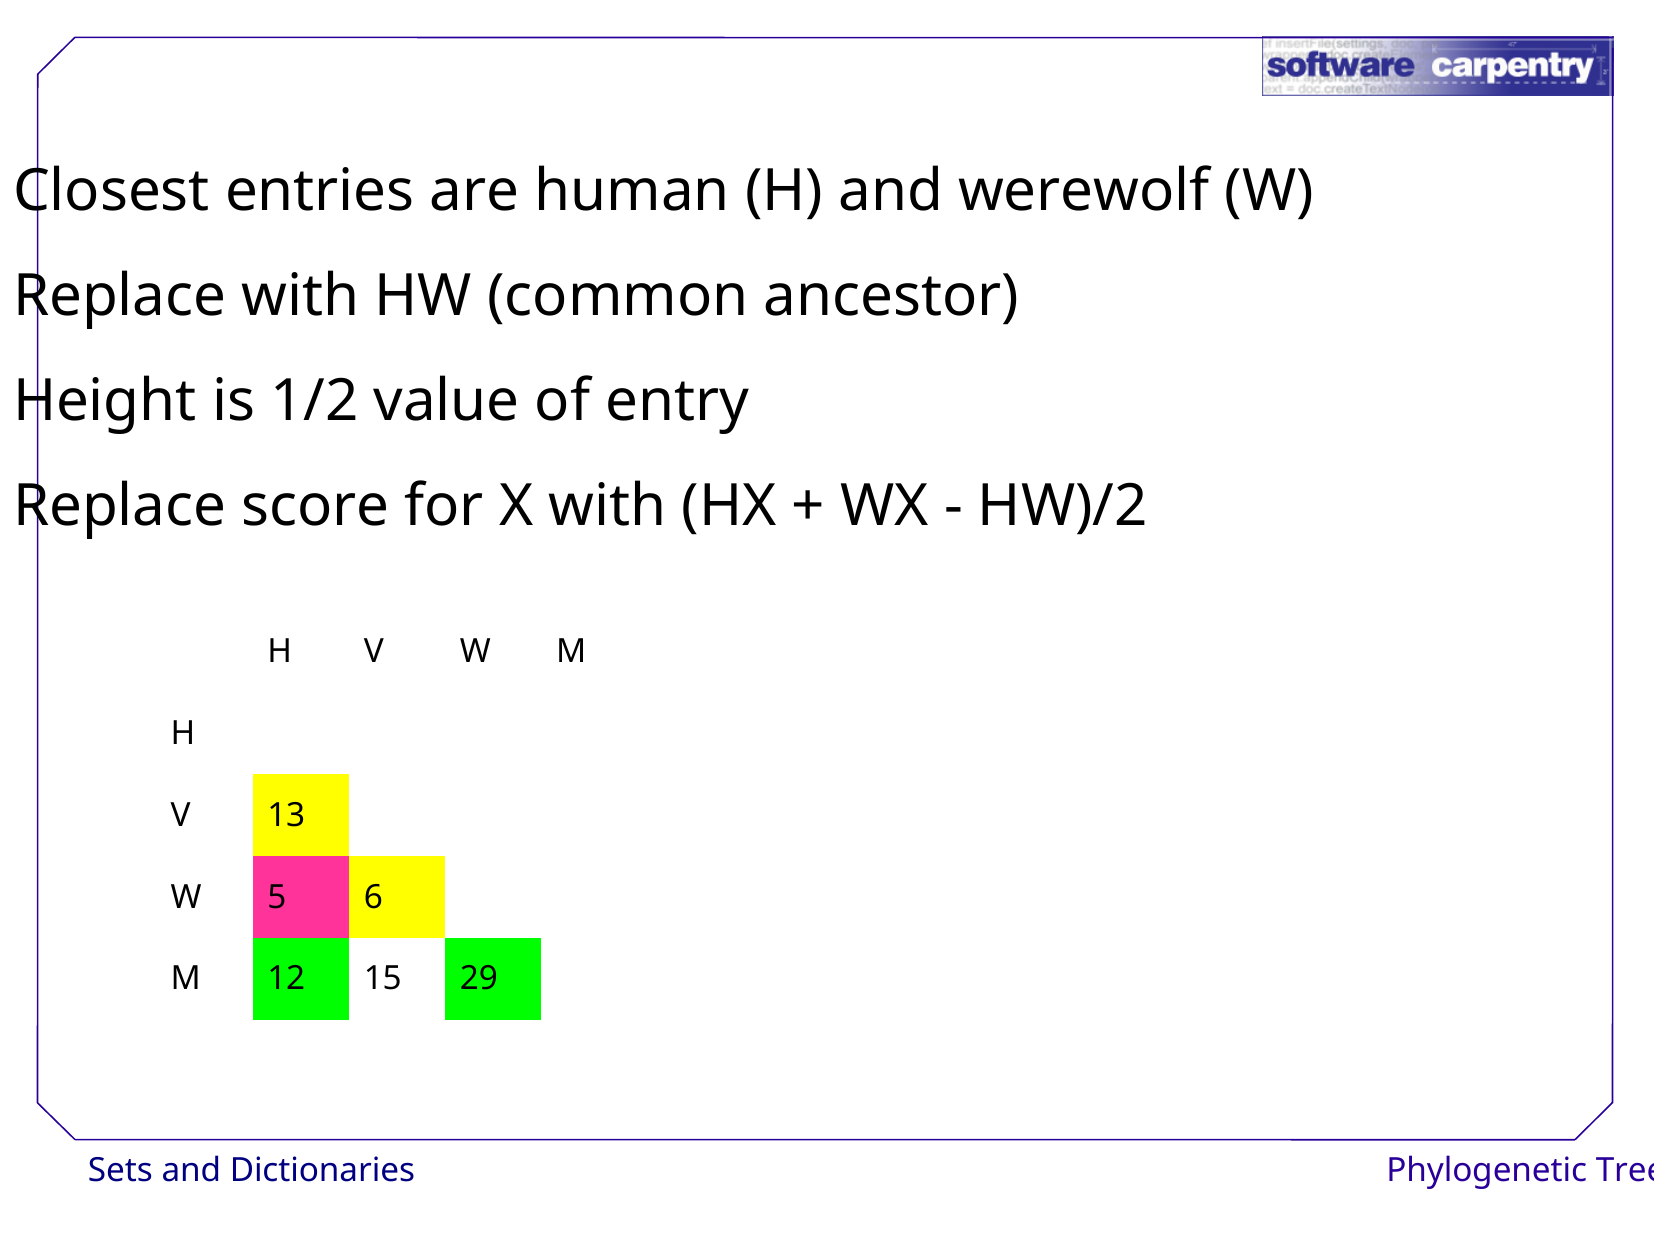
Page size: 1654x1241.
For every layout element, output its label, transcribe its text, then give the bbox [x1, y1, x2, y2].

table_cell [445, 692, 541, 774]
table_cell H [156, 692, 253, 774]
table_cell [349, 774, 445, 856]
table_cell [541, 692, 638, 774]
table_cell [253, 692, 349, 774]
table_cell [445, 774, 541, 856]
table_cell 12 [253, 938, 349, 1020]
table_header [156, 611, 253, 692]
table_cell 13 [253, 774, 349, 856]
table_cell [541, 856, 638, 938]
table_cell 6 [349, 856, 445, 938]
table_cell 5 [253, 856, 349, 938]
table_header M [541, 611, 638, 692]
picture [1262, 36, 1614, 96]
table_cell W [156, 856, 253, 938]
table_cell [349, 692, 445, 774]
table_cell 15 [349, 938, 445, 1020]
table_header W [445, 611, 541, 692]
table_cell 29 [445, 938, 541, 1020]
table_cell [541, 938, 638, 1020]
table_header V [349, 611, 445, 692]
table_header H [253, 611, 349, 692]
table_cell [541, 774, 638, 856]
table_cell M [156, 938, 253, 1020]
text_box Closest entries are human (H) and werewolf (W) Replace with HW (common ancestor) Height is 1/2 value of entry Replace score for X with (HX + WX - HW)/2 [0, 109, 1480, 545]
table_cell V [156, 774, 253, 856]
table_cell [445, 856, 541, 938]
